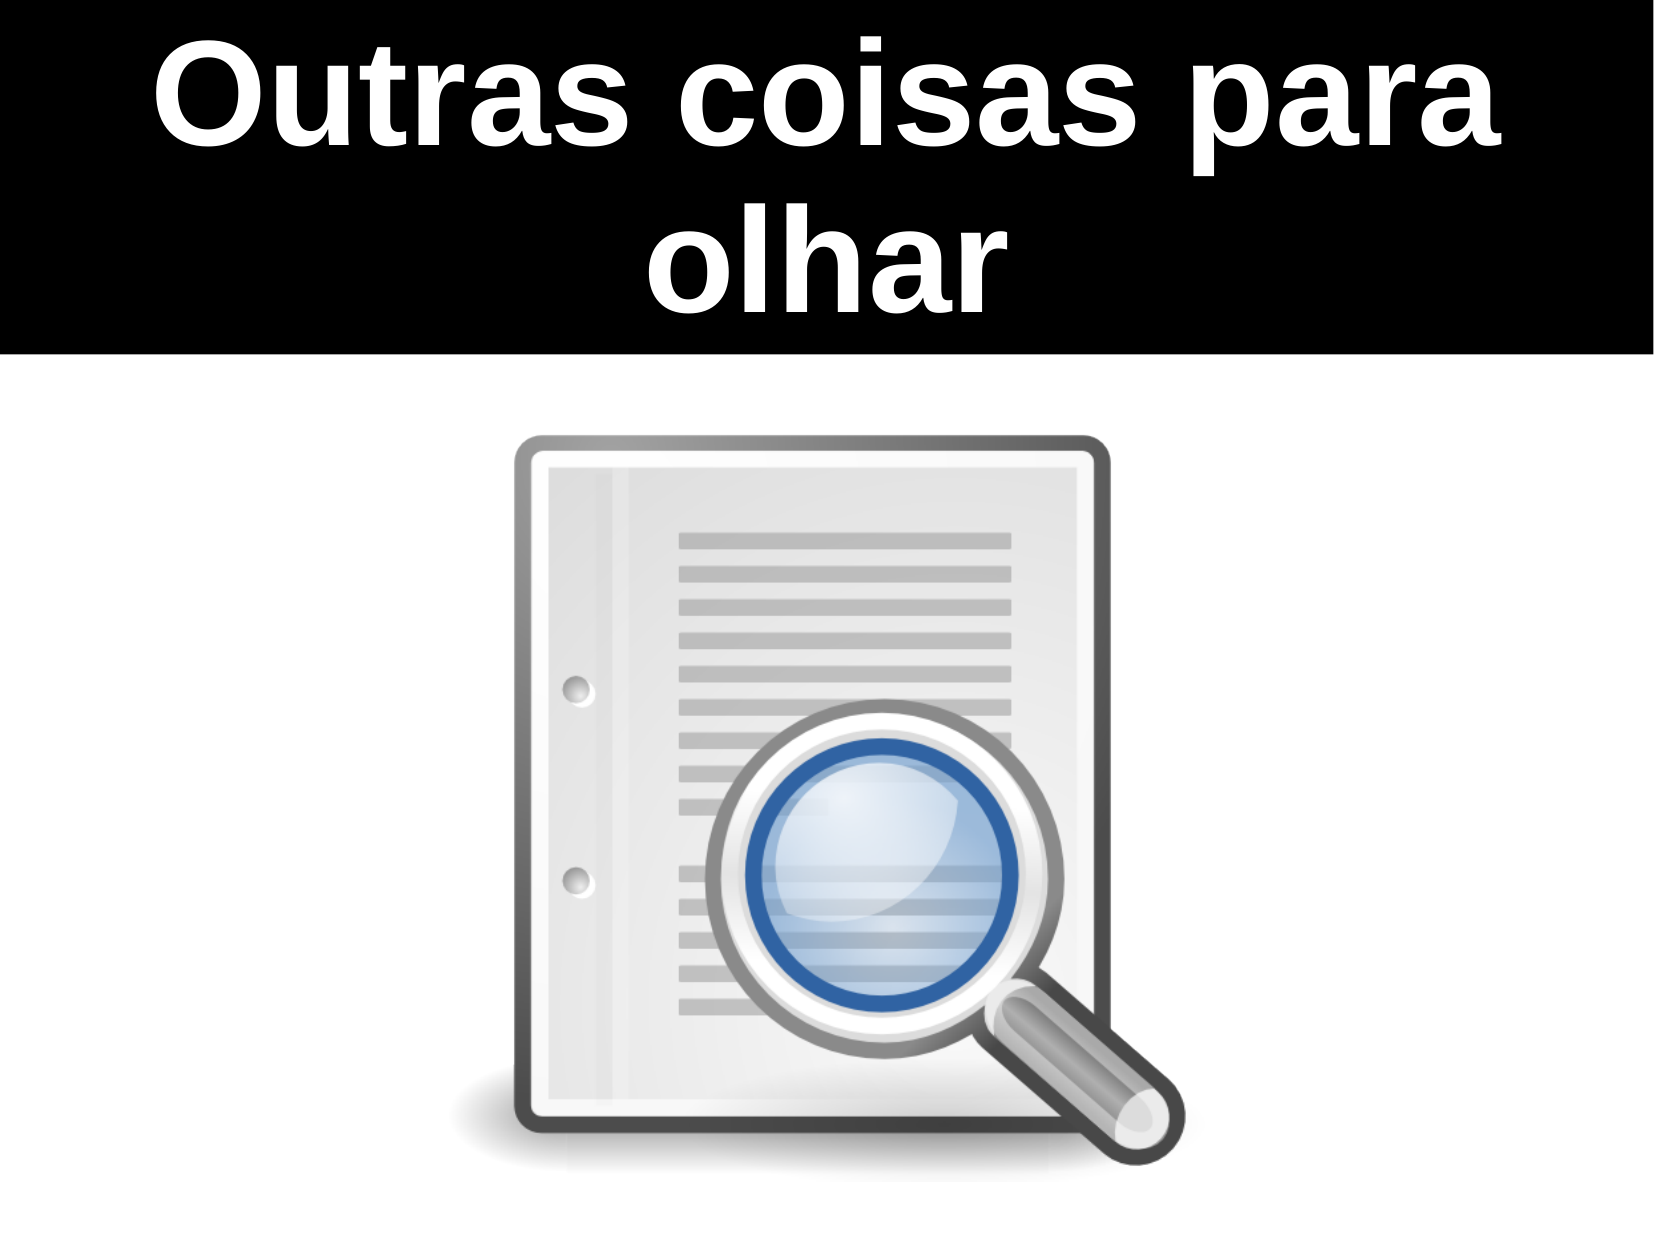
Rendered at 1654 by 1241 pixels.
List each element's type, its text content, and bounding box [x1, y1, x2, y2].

title Outras coisas para olhar [0, 0, 1654, 355]
picture [413, 383, 1211, 1182]
